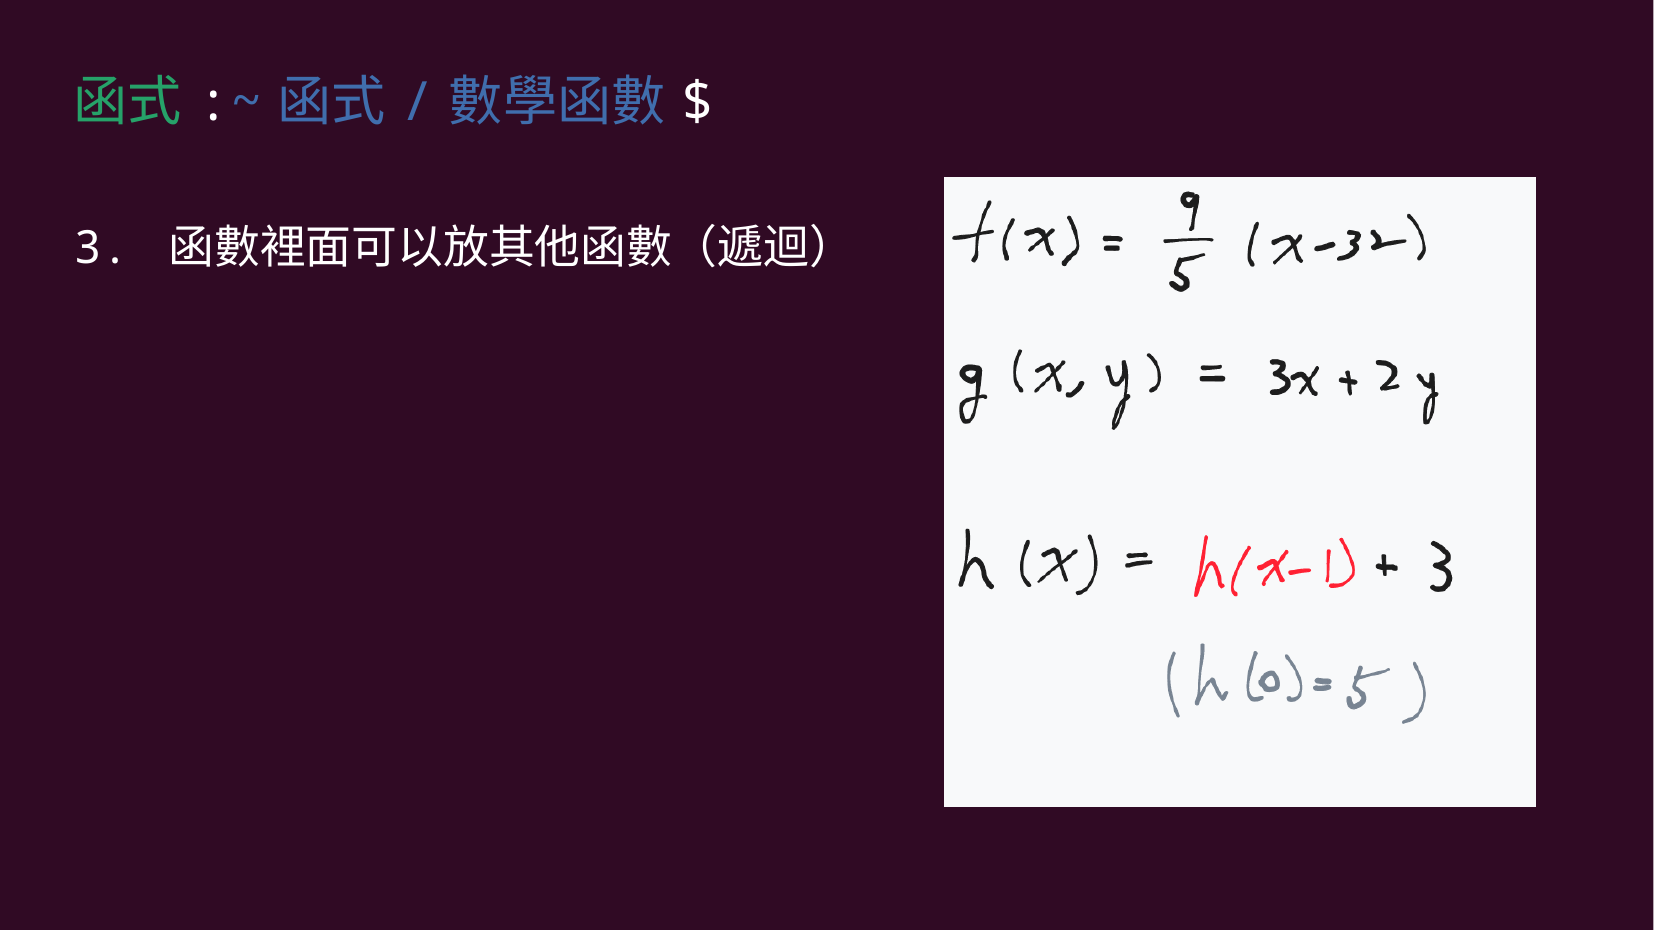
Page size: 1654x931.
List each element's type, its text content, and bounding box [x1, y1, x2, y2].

text_box 3. 函數裡面可以放其他函數（遞迴） [59, 193, 901, 672]
text_box 函式:~函式/數學函數$ [59, 55, 1201, 139]
picture [944, 177, 1536, 807]
